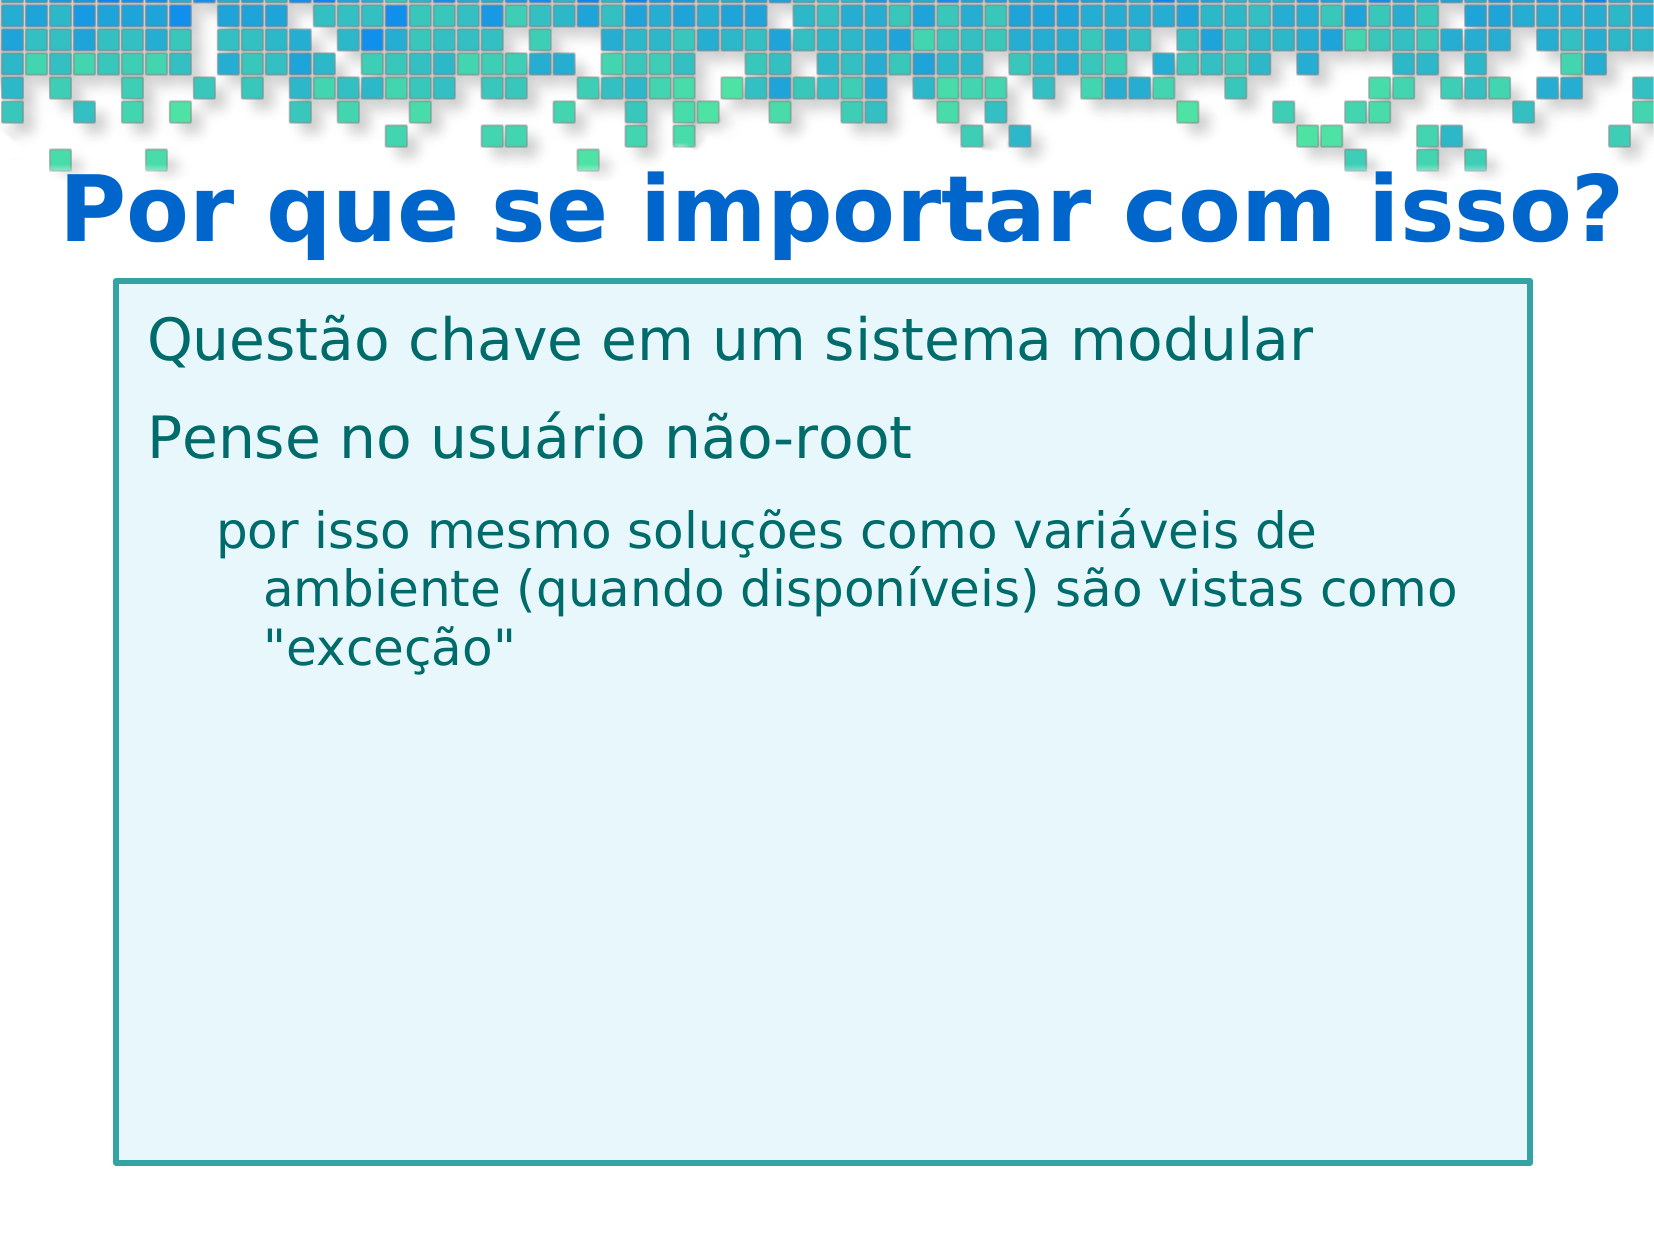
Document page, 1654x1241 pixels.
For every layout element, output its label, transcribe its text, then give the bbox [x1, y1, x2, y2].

title Por que se importar com isso? [58, 132, 1629, 287]
picture [0, 0, 1654, 185]
list Questão chave em um sistema modular Pense no usuário não-root por isso mesmo soluções como variáveis de ambiente (quando disponíveis) são vistas como "exceção" [121, 306, 1534, 1160]
